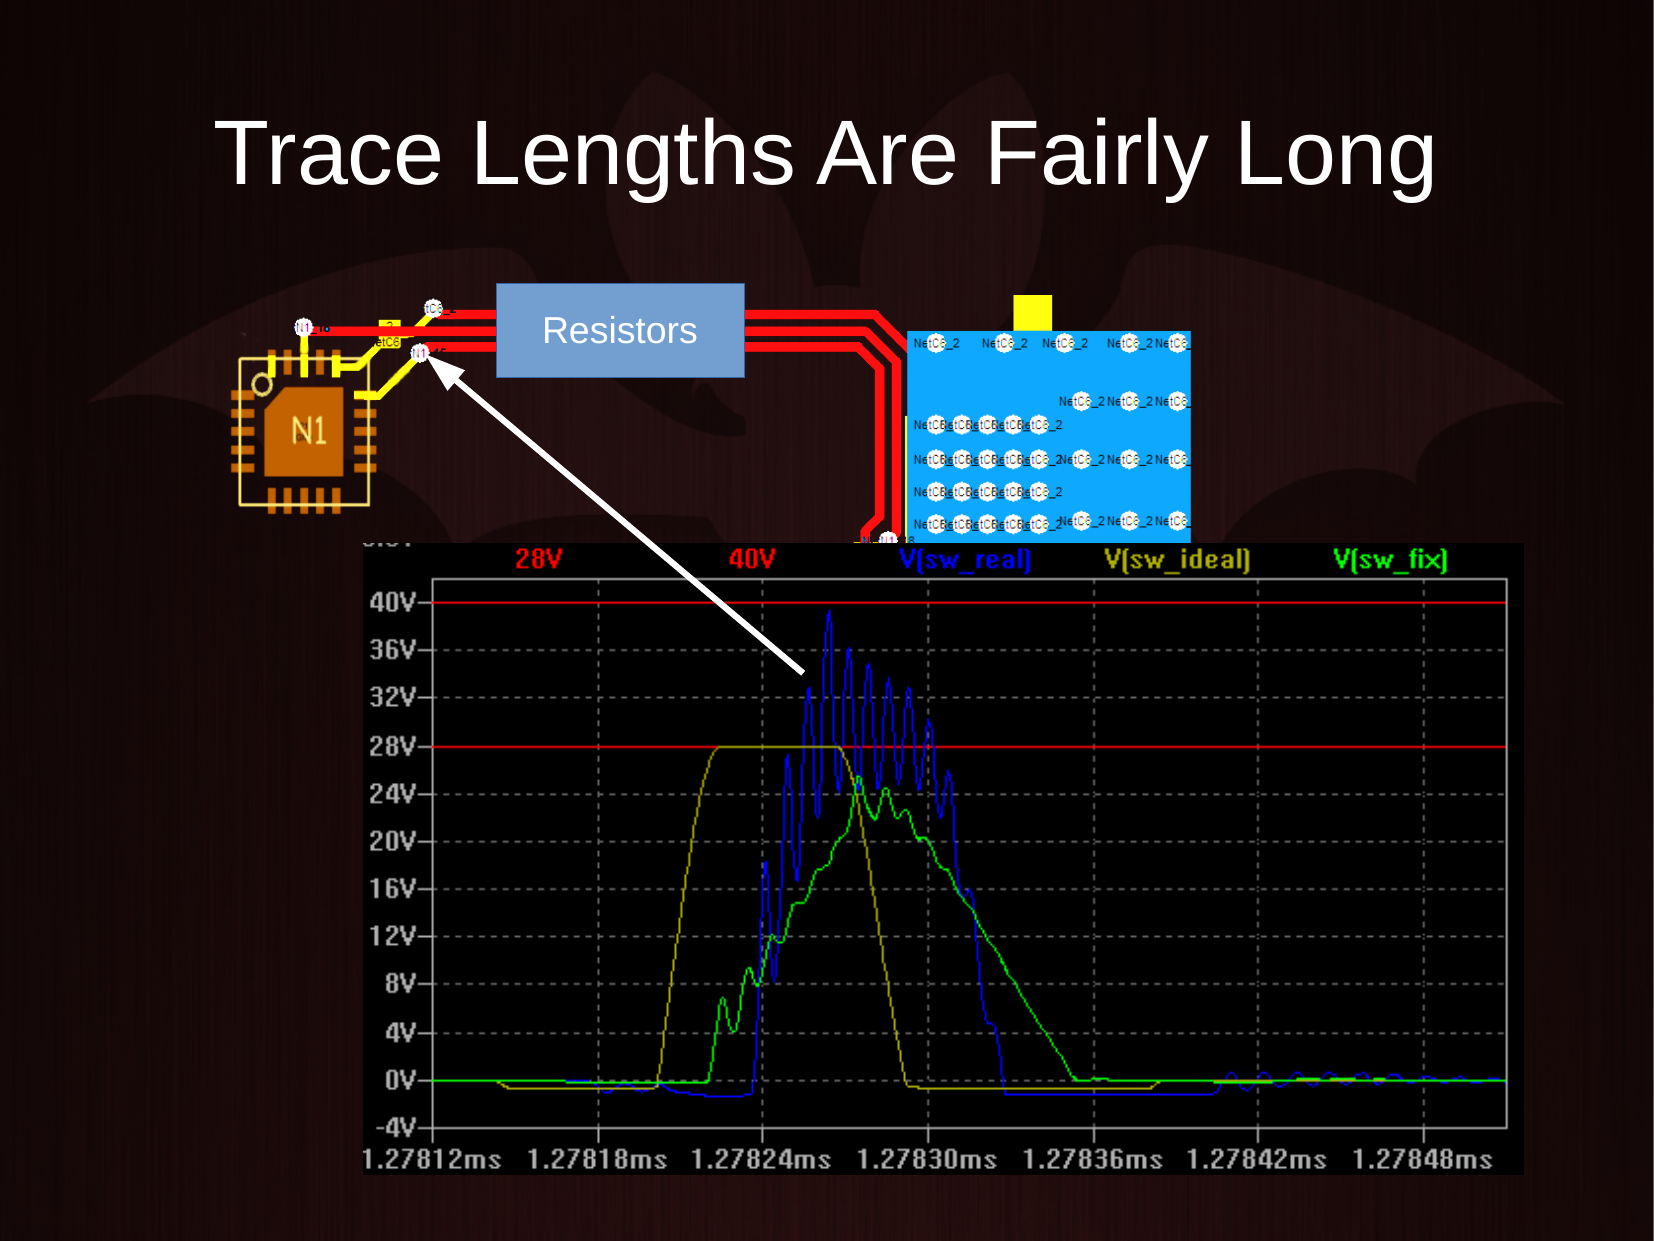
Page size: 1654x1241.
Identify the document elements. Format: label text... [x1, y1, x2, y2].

text_box Resistors [496, 283, 745, 378]
picture [0, 0, 1654, 1241]
title Trace Lengths Are Fairly Long [82, 49, 1571, 257]
